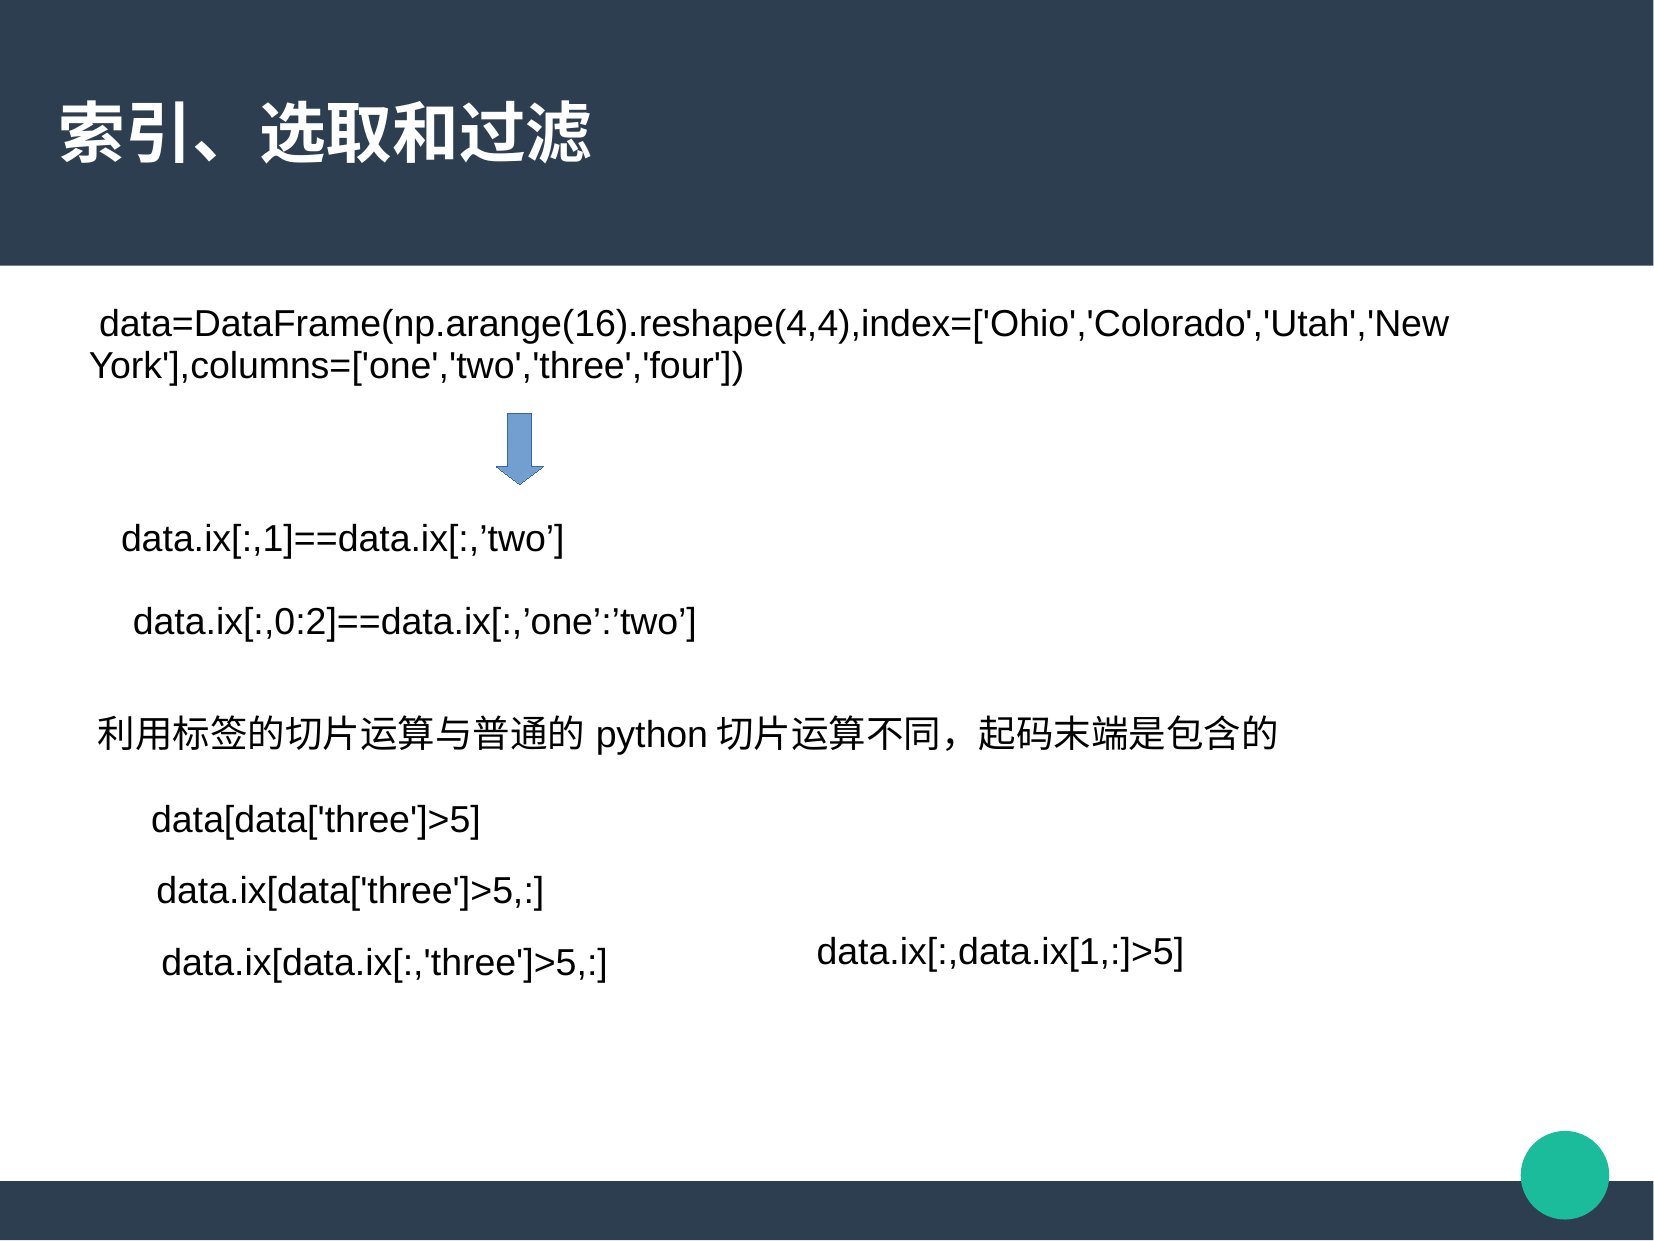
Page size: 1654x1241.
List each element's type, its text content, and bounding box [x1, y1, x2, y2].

text_box data=DataFrame(np.arange(16).reshape(4,4),index=['Ohio','Colorado','Utah','New York'],columns=['one','two','three','four']) [73, 295, 1465, 395]
text_box [496, 413, 544, 485]
text_box data[data['three']>5] [136, 791, 497, 849]
title 索引、选取和过滤 [59, 49, 1595, 207]
text_box data.ix[data['three']>5,:] [141, 862, 560, 920]
text_box data.ix[:,data.ix[1,:]>5] [791, 923, 1264, 981]
text_box data.ix[:,0:2]==data.ix[:,’one’:’two’] [118, 592, 1262, 650]
text_box 利用标签的切片运算与普通的python切片运算不同，起码末端是包含的 [82, 696, 1465, 823]
text_box data.ix[data.ix[:,'three']>5,:] [146, 933, 624, 991]
text_box data.ix[:,1]==data.ix[:,’two’] [106, 510, 1205, 579]
